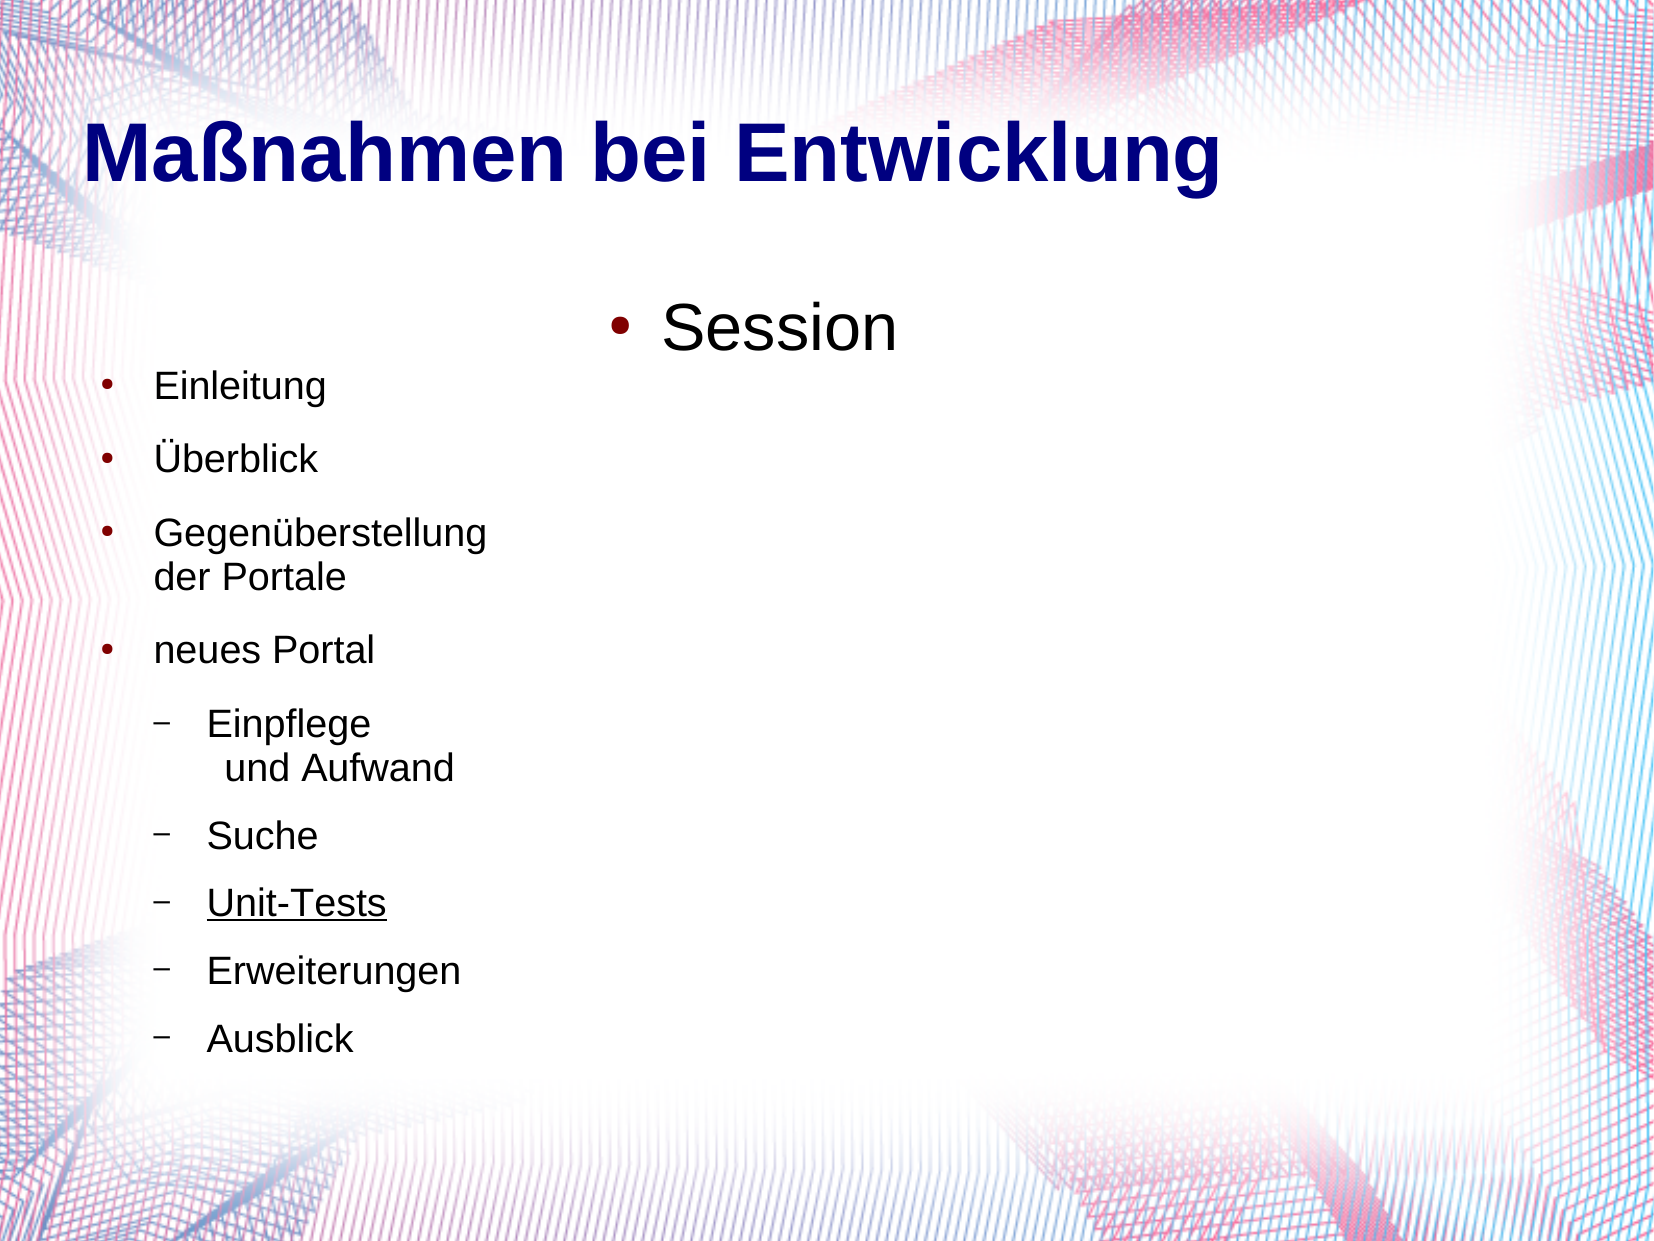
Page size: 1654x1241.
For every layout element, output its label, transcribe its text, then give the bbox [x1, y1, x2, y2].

list Einleitung Überblick Gegenüberstellung der Portale neues Portal Einpflege und Aufwand Suche Unit-Tests Erweiterungen Ausblick [82, 290, 520, 1109]
picture [0, 0, 1654, 1241]
list Session [590, 290, 1572, 1109]
title Maßnahmen bei Entwicklung [82, 49, 1571, 257]
